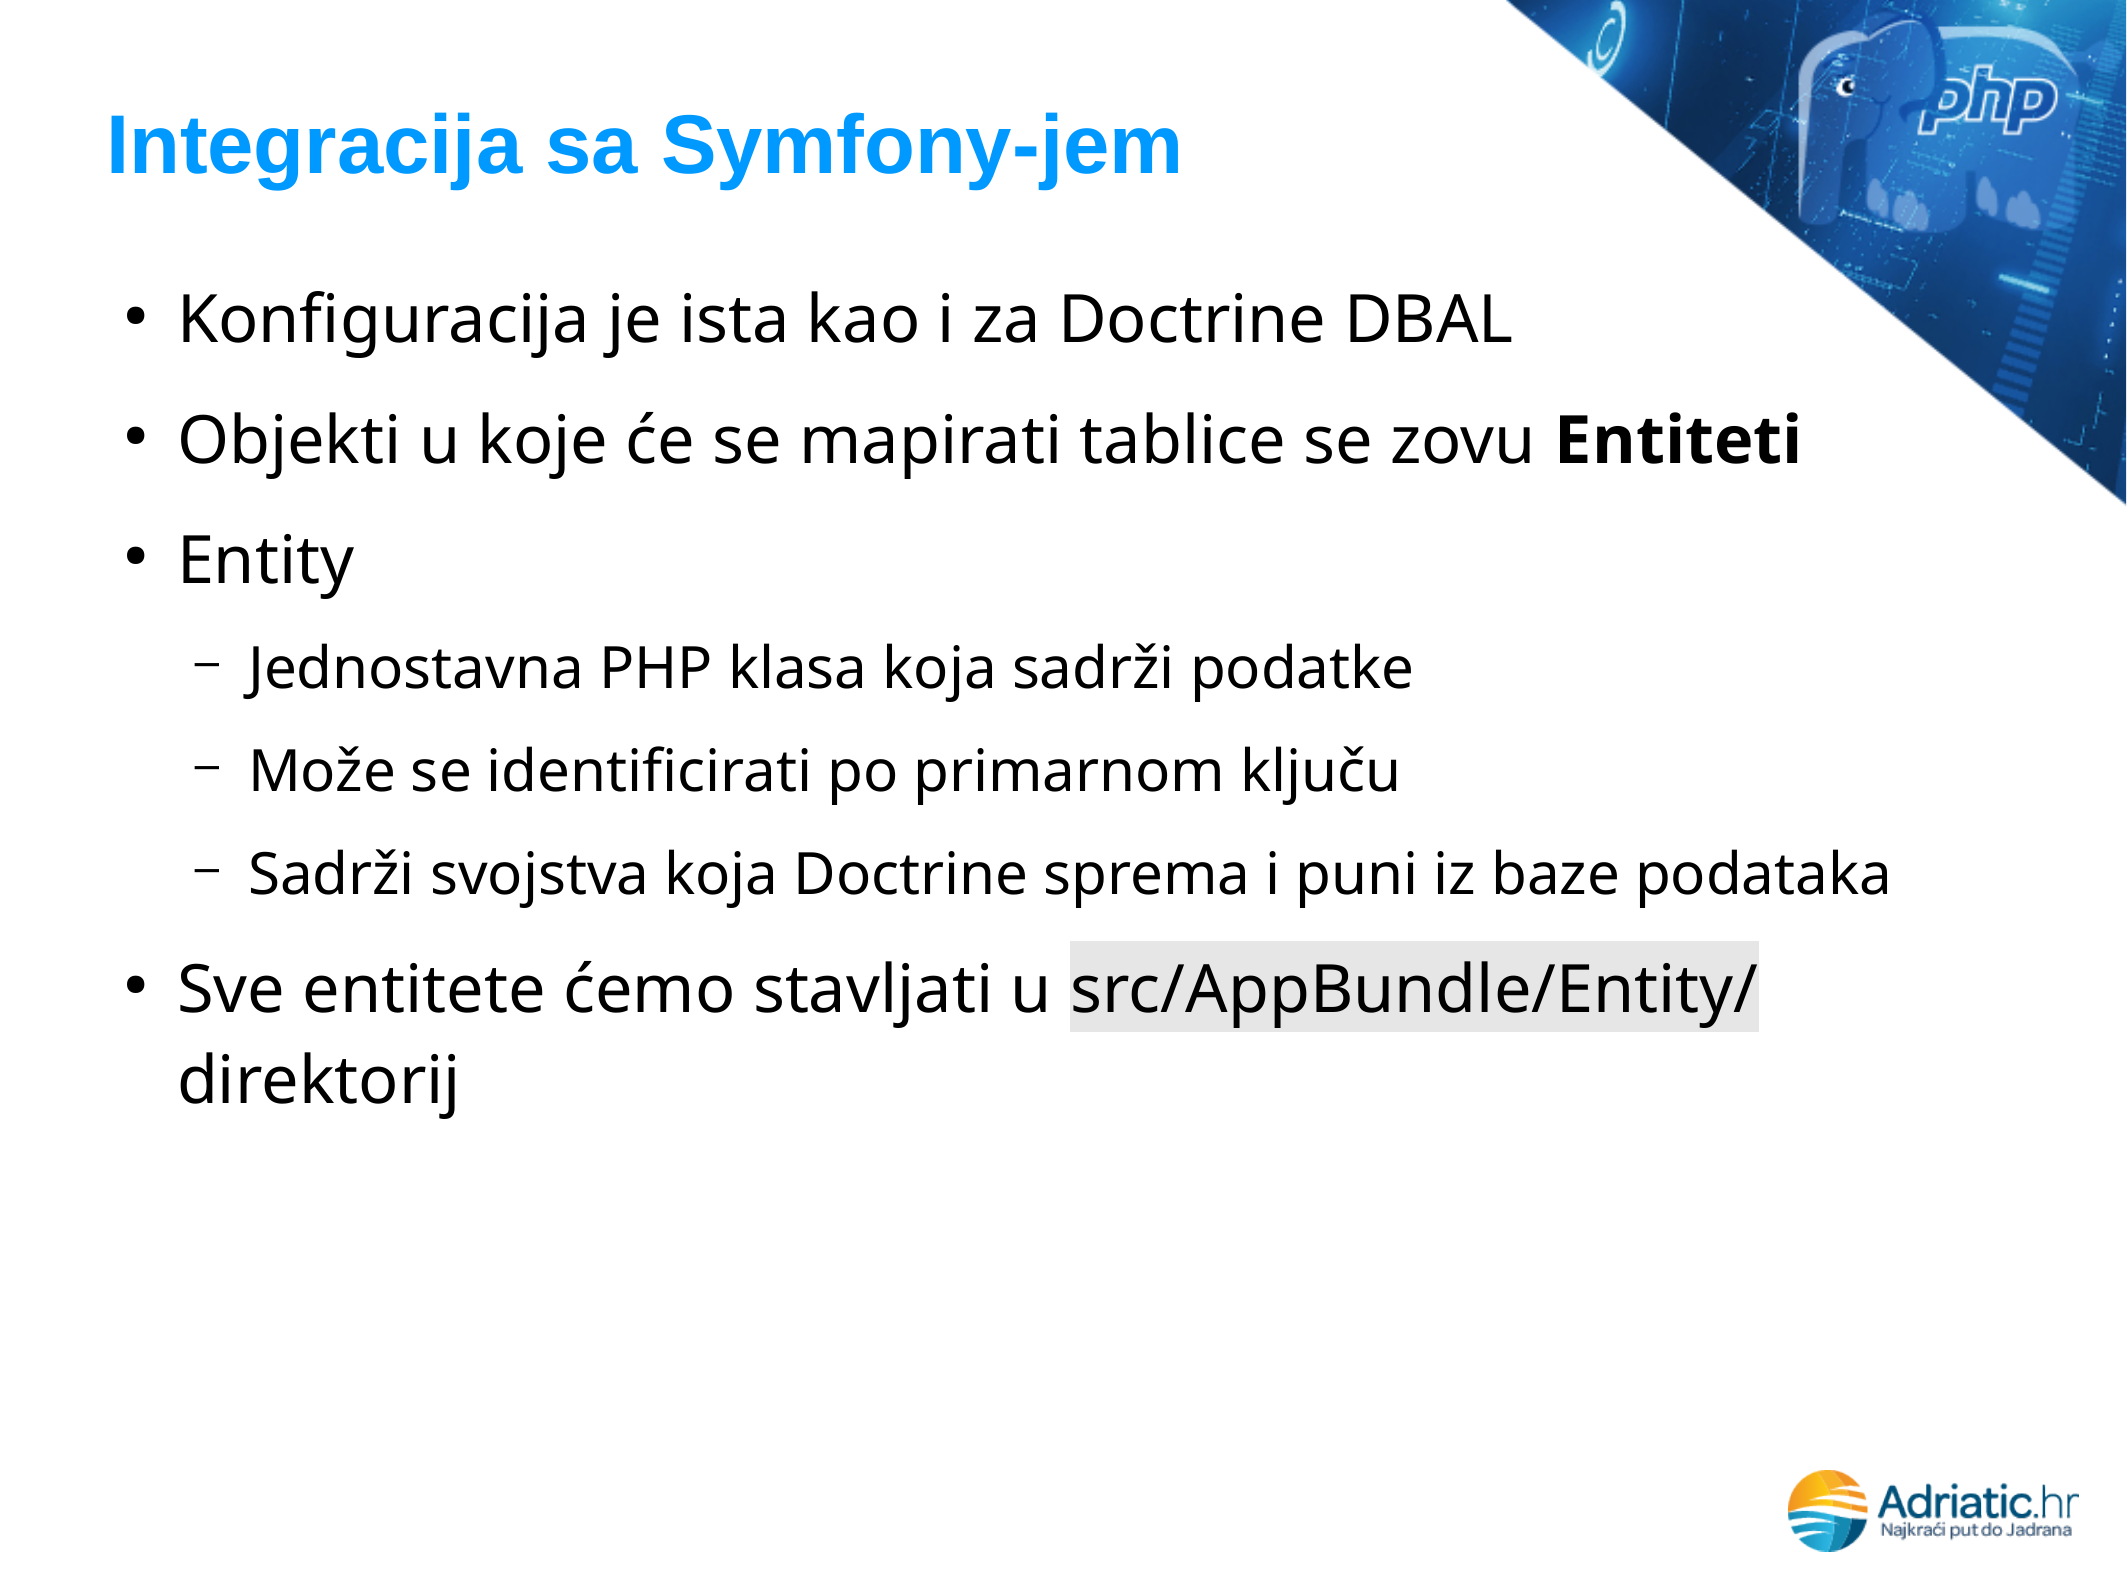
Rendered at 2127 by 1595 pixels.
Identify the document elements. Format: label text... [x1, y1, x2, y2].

picture [1505, 0, 2127, 625]
list Konfiguracija je ista kao i za Doctrine DBAL Objekti u koje će se mapirati tablice se zovu Entiteti Entity Jednostavna PHP klasa koja sadrži podatke Može se identificirati po primarnom ključu Sadrži svojstva koja Doctrine sprema i puni iz baze podataka Sve entitete ćemo stavljati u src/AppBundle/Entity/ direktorij [106, 271, 2020, 1453]
picture [1788, 1470, 2079, 1552]
title Integracija sa Symfony-jem [106, 70, 1630, 219]
